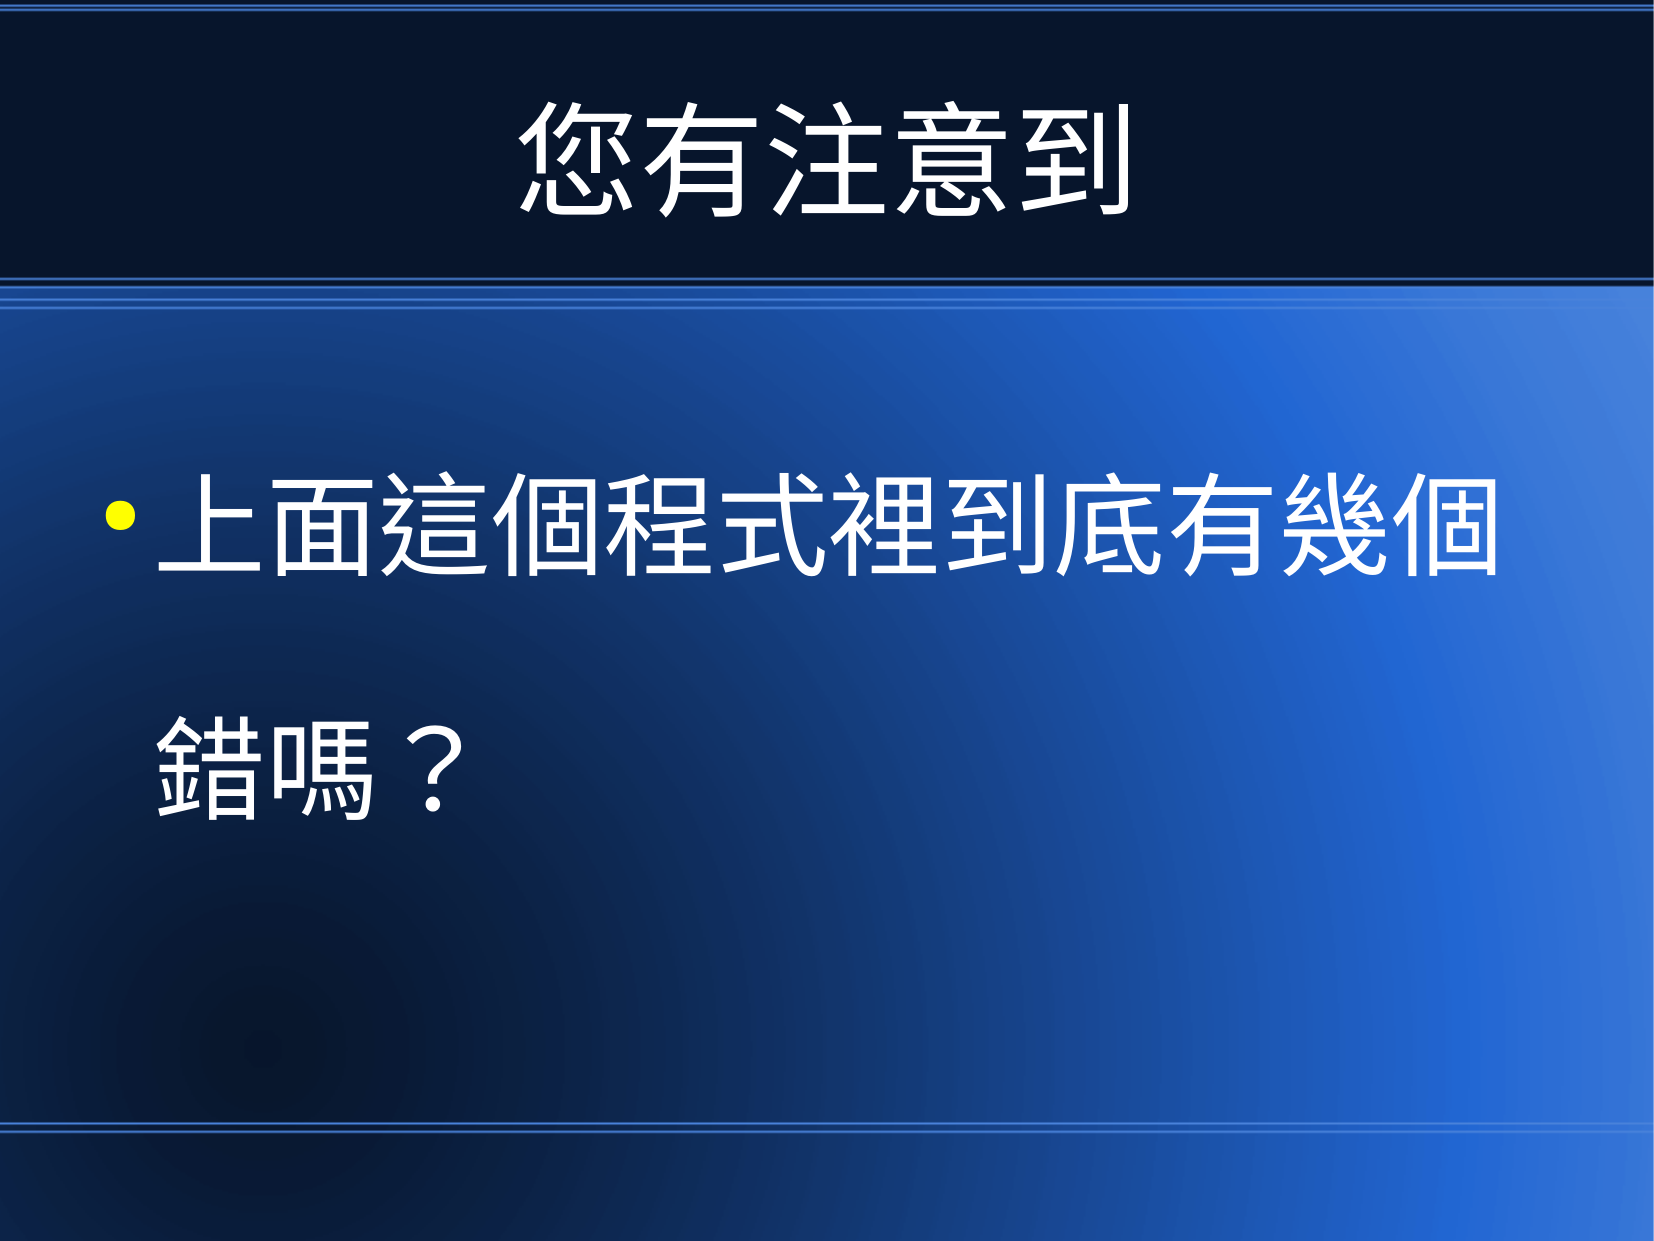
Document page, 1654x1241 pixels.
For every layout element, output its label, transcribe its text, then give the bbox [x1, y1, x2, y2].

picture [0, 0, 1654, 1241]
title 您有注意到 [82, 49, 1571, 257]
list 上面這個程式裡到底有幾個錯嗎？ [82, 355, 1571, 1241]
